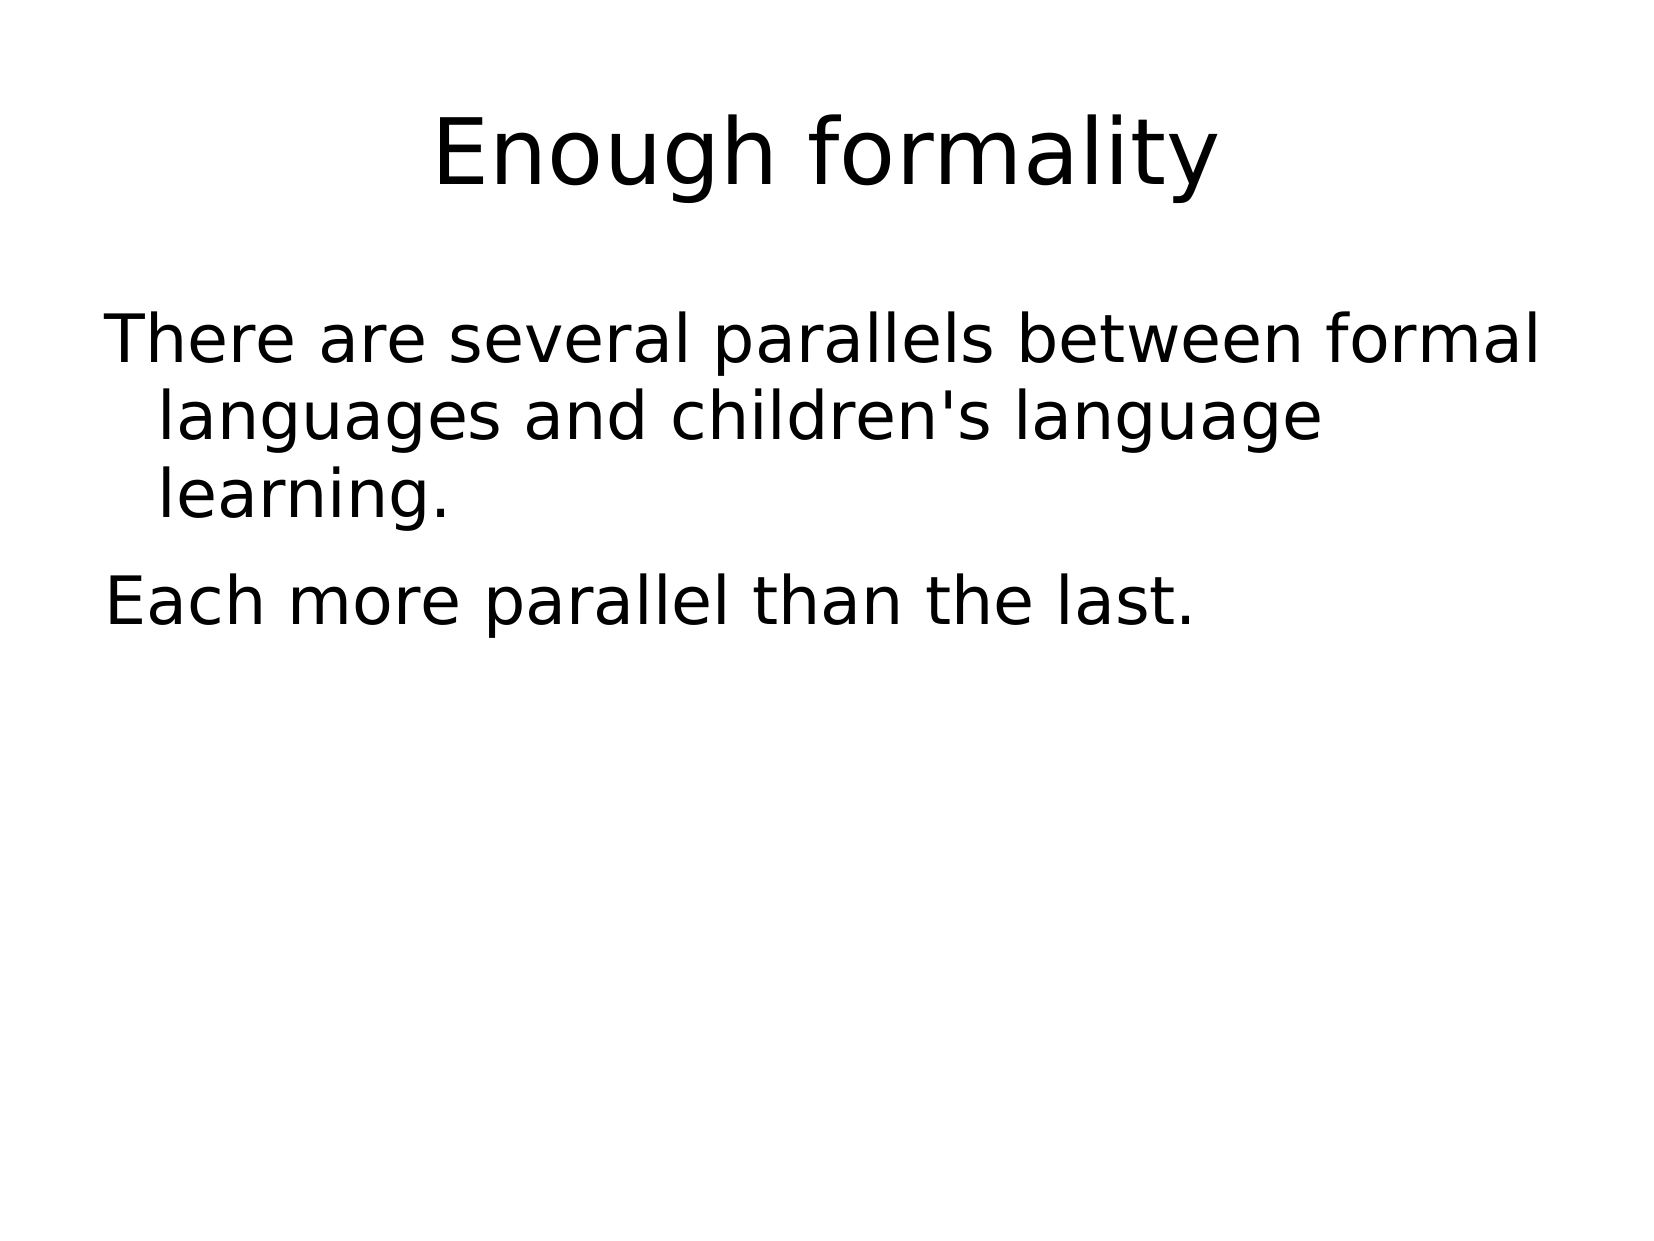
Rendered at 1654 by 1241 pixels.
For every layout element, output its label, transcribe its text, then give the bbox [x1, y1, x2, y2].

list There are several parallels between formal languages and children's language learning. Each more parallel than the last. [86, 300, 1576, 641]
title Enough formality [82, 49, 1571, 257]
